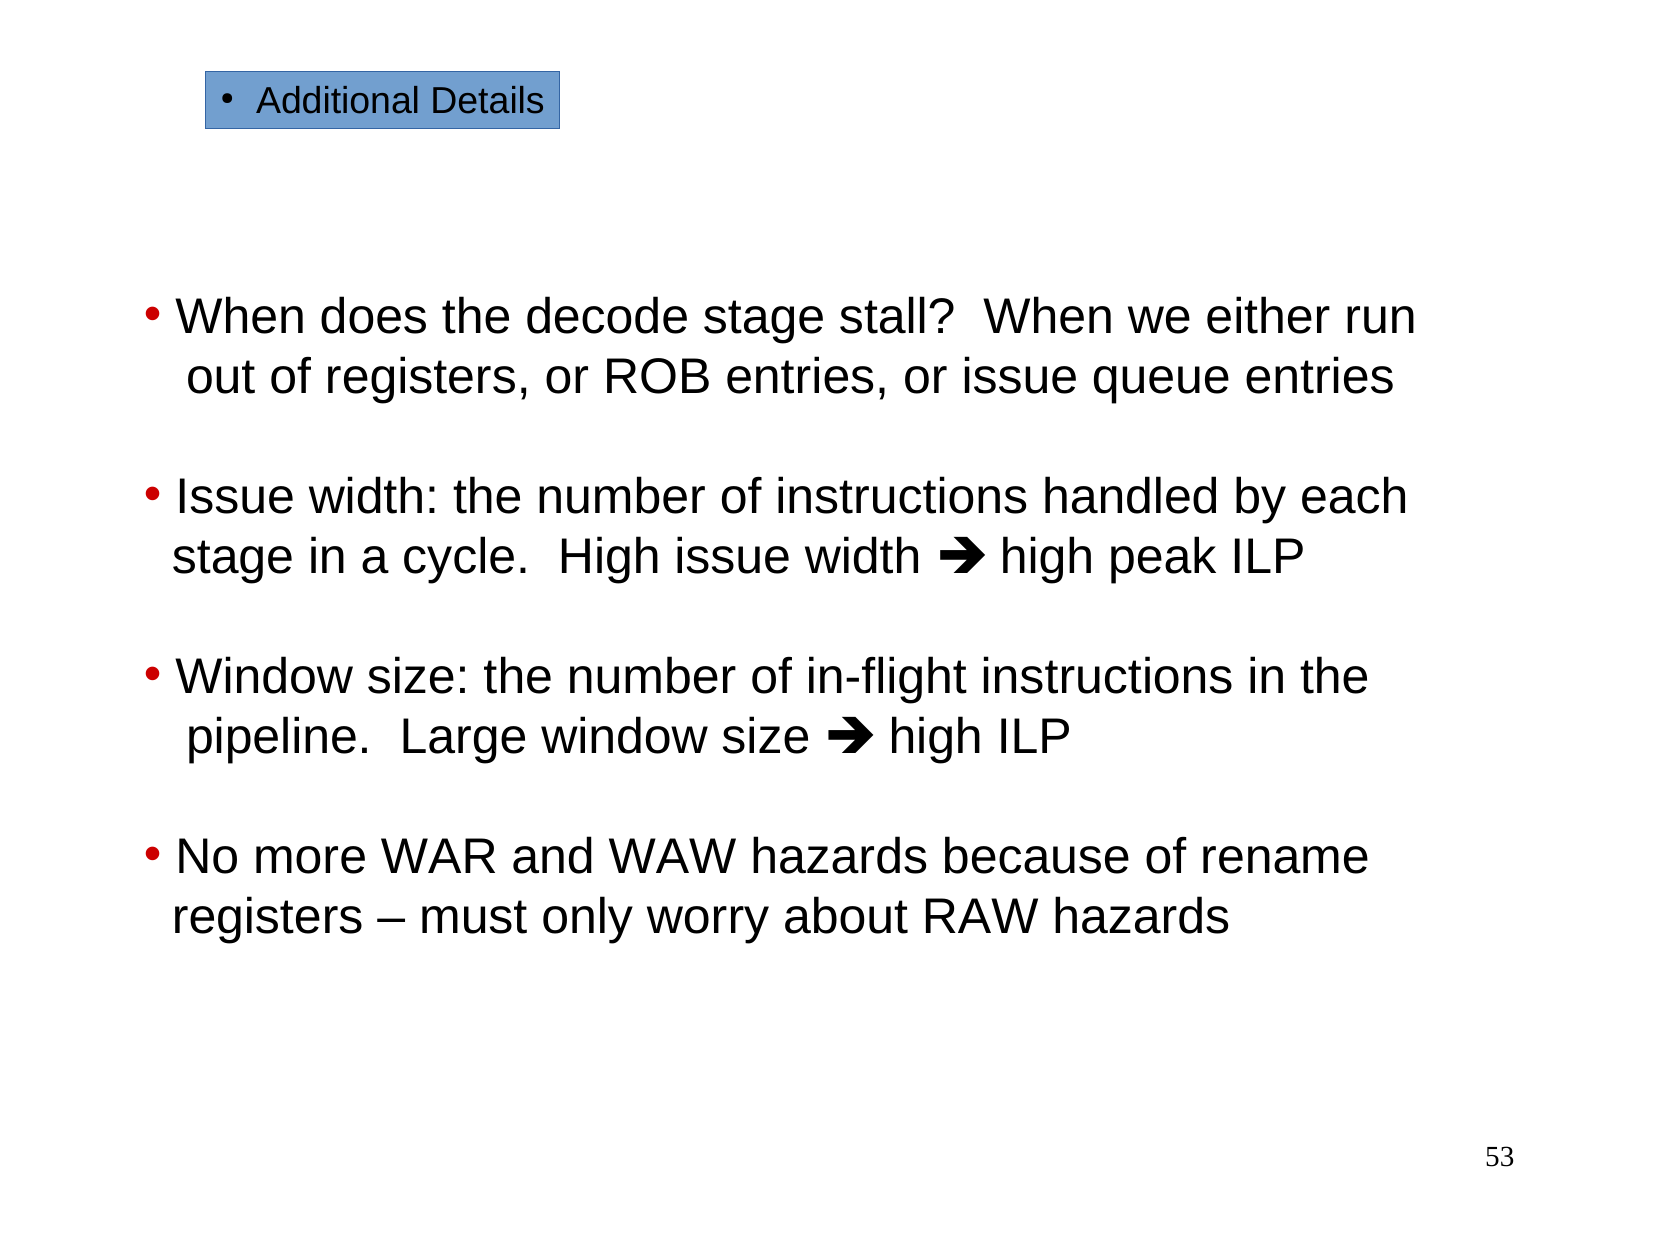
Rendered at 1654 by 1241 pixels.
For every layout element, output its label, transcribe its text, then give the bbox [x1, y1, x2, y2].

text_box Additional Details [205, 71, 560, 129]
text_box <number> [1184, 1129, 1530, 1213]
text_box When does the decode stage stall? When we either run out of registers, or ROB entries, or issue queue entries Issue width: the number of instructions handled by each stage in a cycle. High issue width  high peak ILP Window size: the number of in-flight instructions in the pipeline. Large window size  high ILP No more WAR and WAW hazards because of rename registers – must only worry about RAW hazards [129, 275, 1433, 1011]
